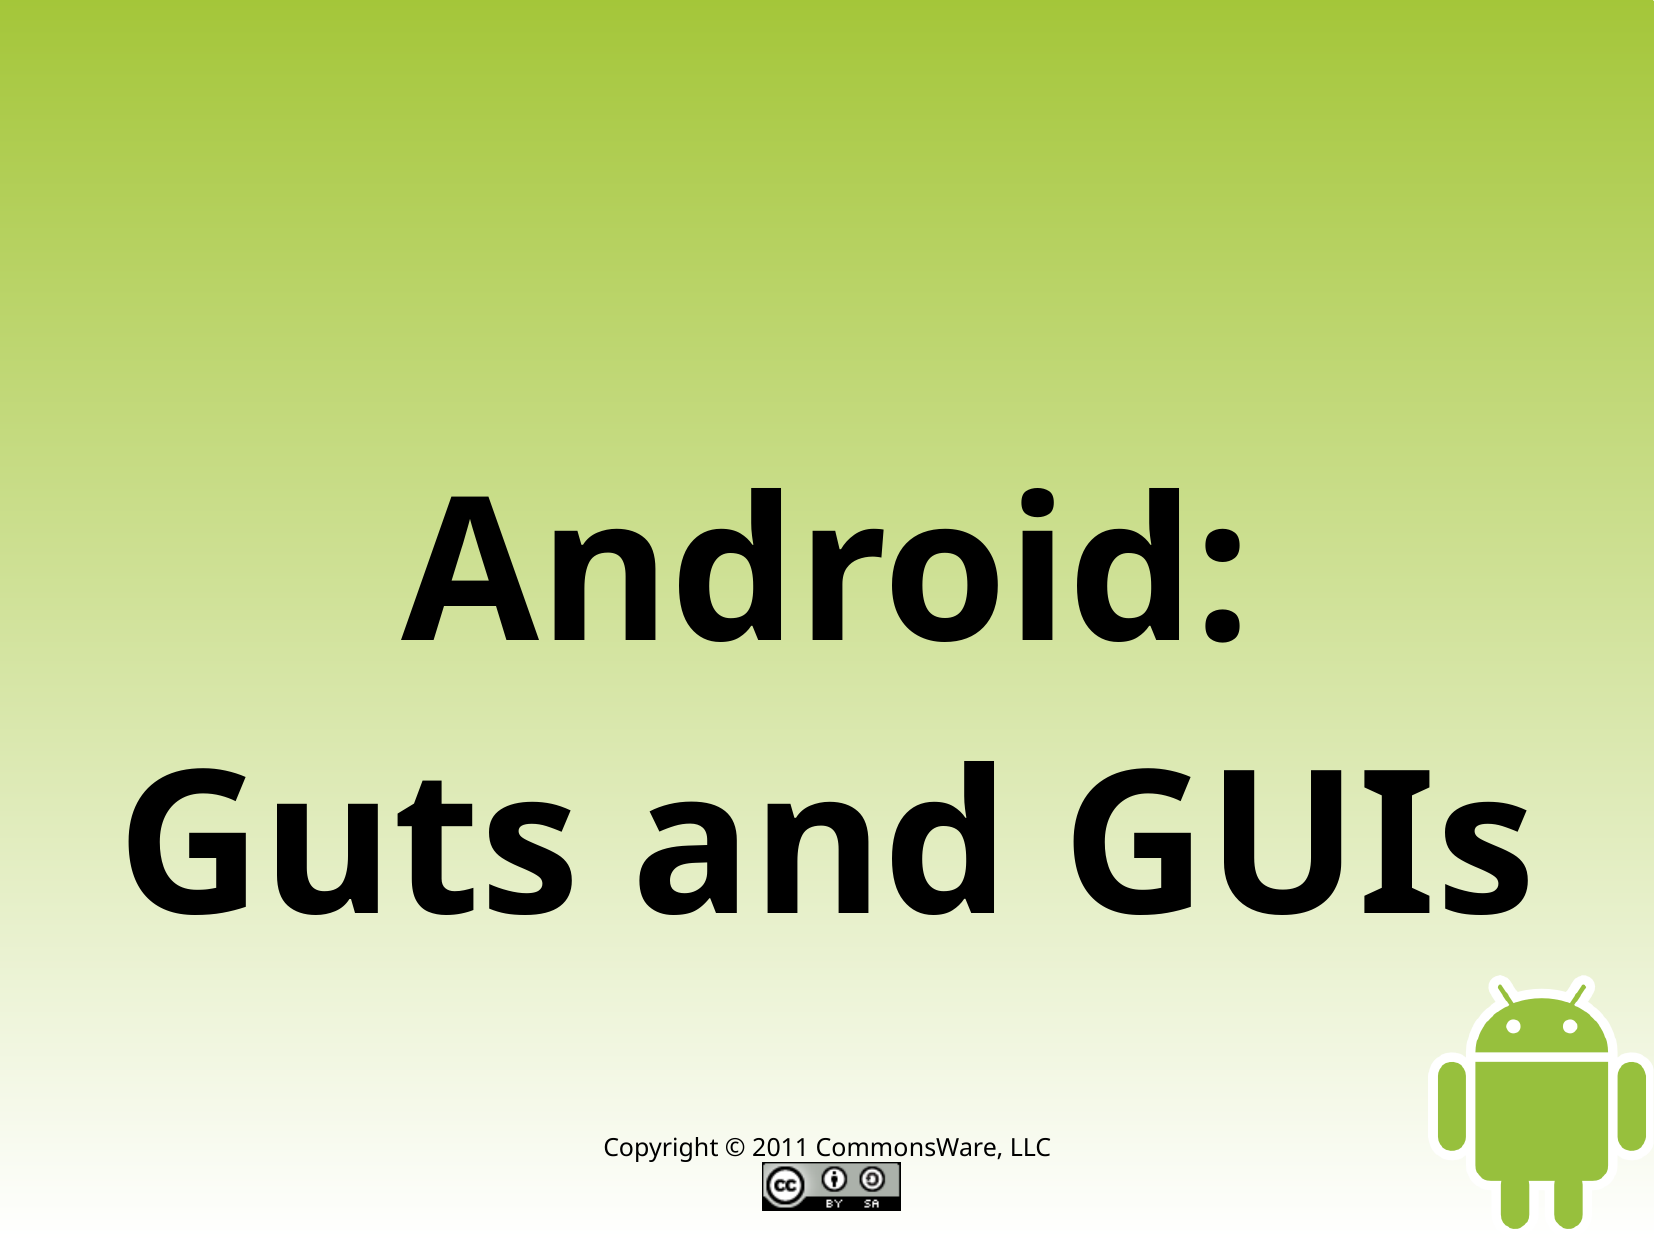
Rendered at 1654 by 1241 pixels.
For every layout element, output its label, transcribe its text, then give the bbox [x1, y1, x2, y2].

subtitle Android: Guts and GUIs [82, 290, 1571, 1109]
picture [762, 1162, 901, 1211]
picture [1428, 975, 1654, 1238]
